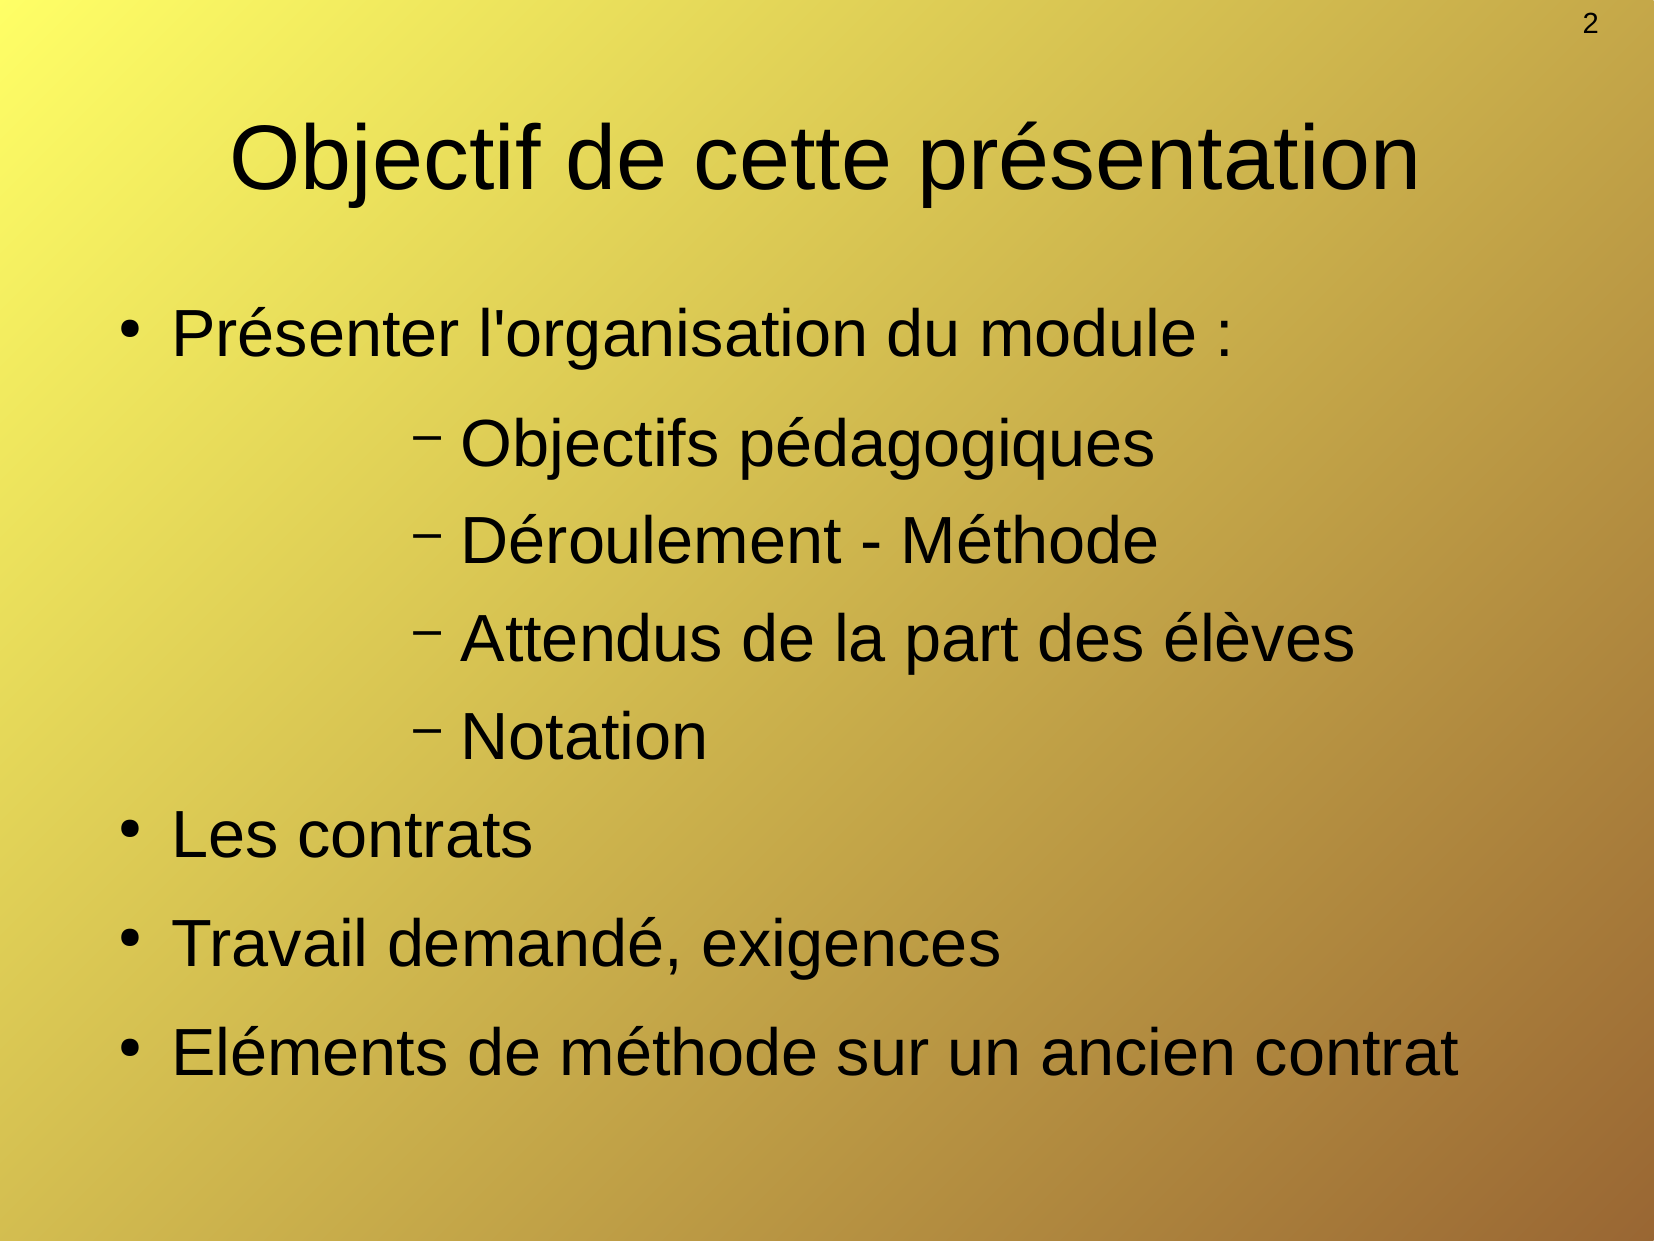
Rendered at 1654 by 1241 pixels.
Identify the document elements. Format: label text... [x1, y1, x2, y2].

list Présenter l'organisation du module : Objectifs pédagogiques Déroulement - Méthode Attendus de la part des élèves Notation Les contrats Travail demandé, exigences Eléments de méthode sur un ancien contrat [82, 290, 1625, 1109]
title Objectif de cette présentation [82, 49, 1571, 257]
text_box <numéro> [1567, 0, 1654, 48]
